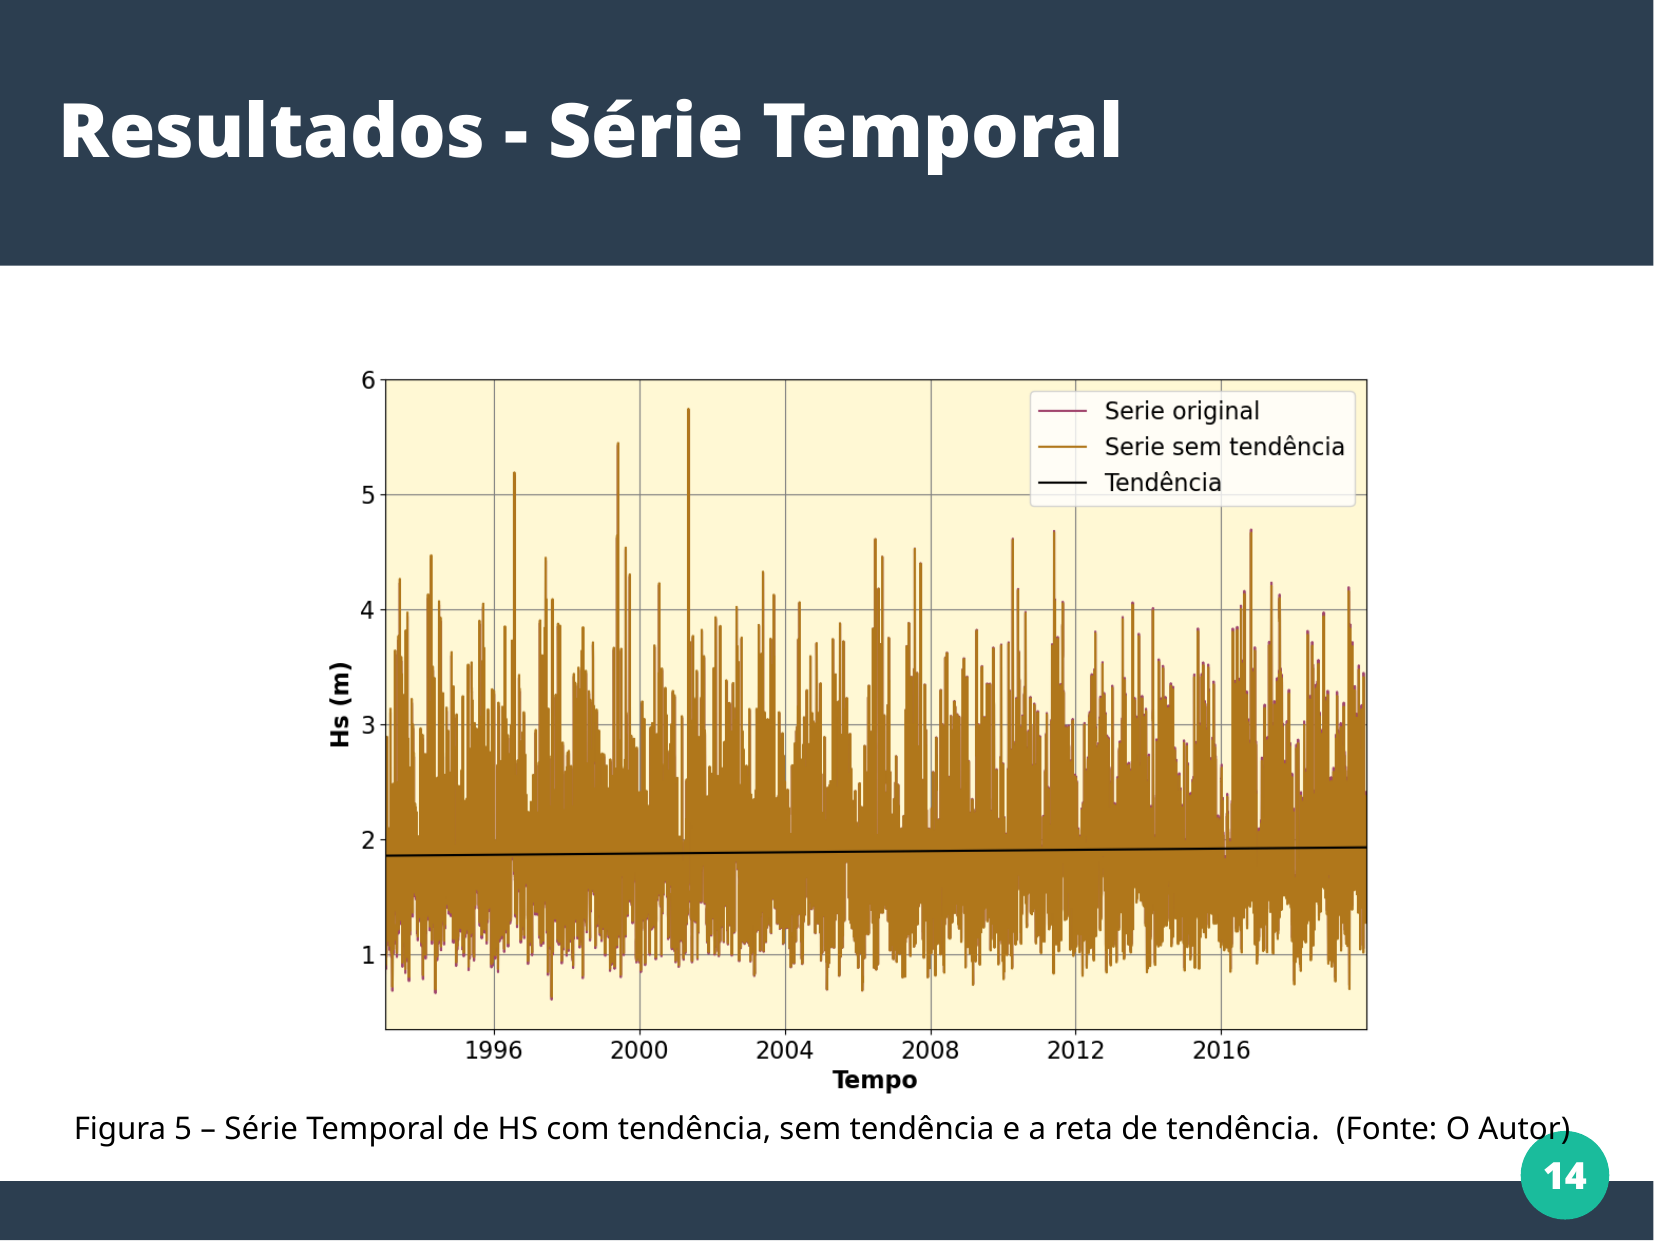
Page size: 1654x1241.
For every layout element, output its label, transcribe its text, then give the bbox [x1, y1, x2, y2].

title Resultados - Série Temporal [59, 49, 1595, 207]
text_box Figura 5 – Série Temporal de HS com tendência, sem tendência e a reta de tendência. (Fonte: O Autor) [59, 1098, 1607, 1232]
picture [309, 362, 1385, 1104]
list [11, 283, 1536, 1111]
